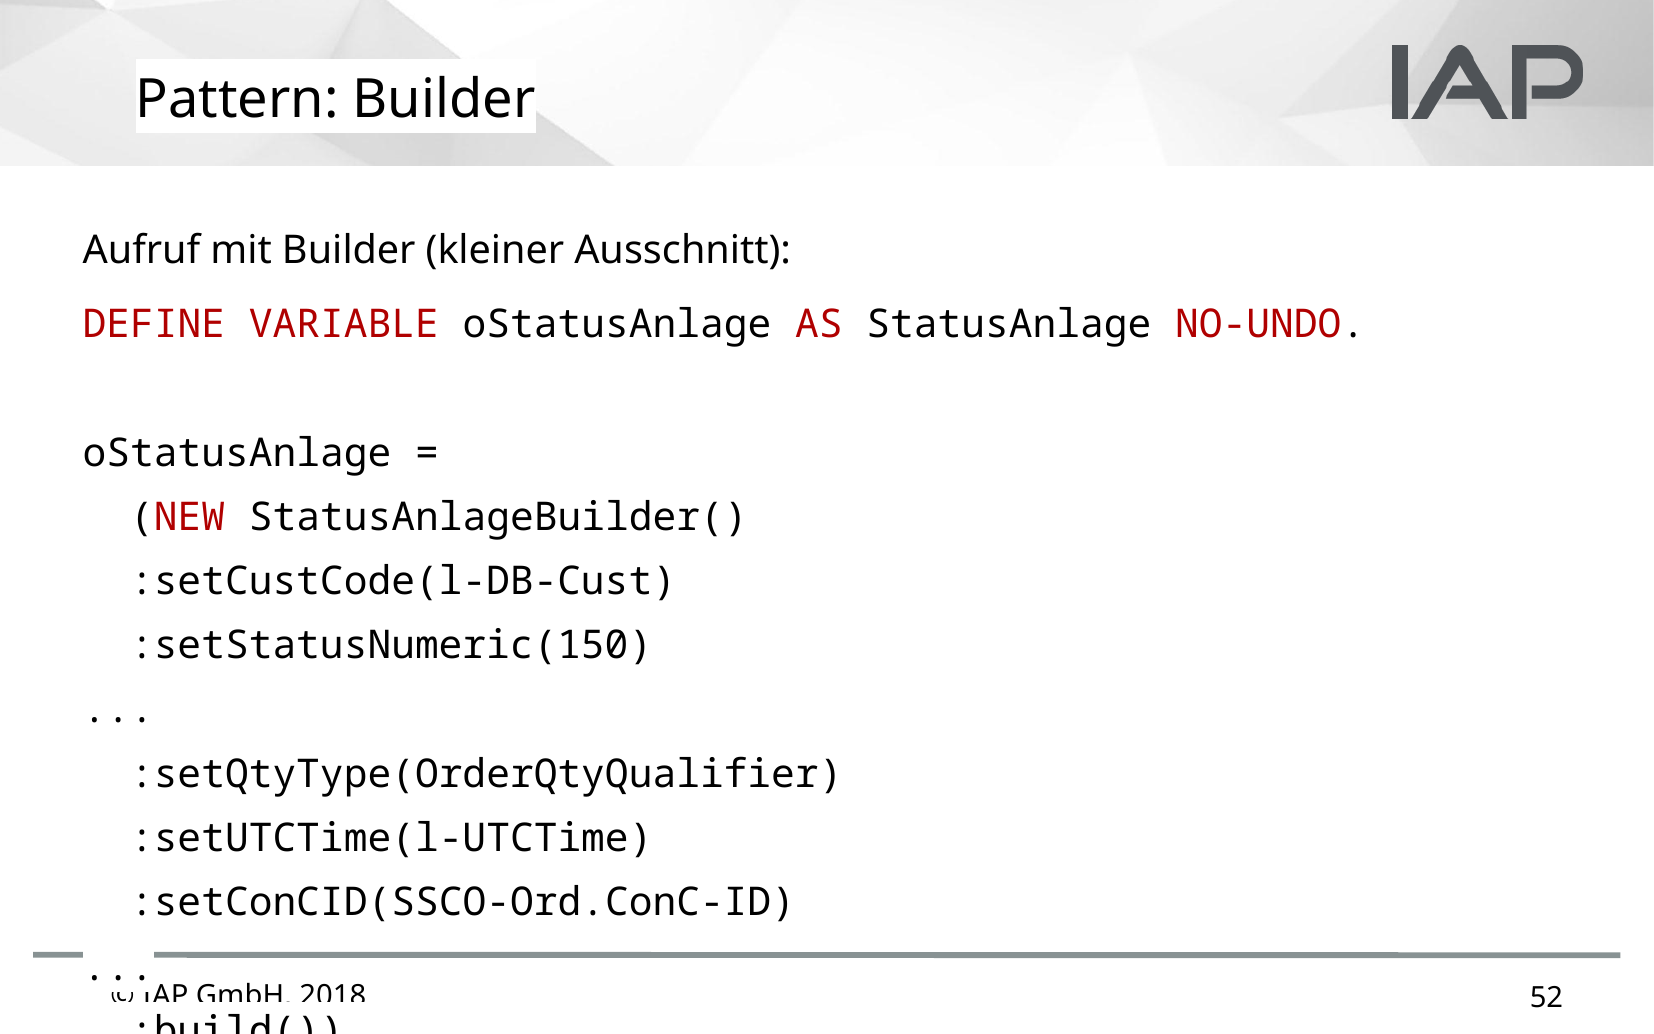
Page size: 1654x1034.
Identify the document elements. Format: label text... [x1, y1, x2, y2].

title Pattern: Builder [135, 41, 1264, 152]
list DEFINE VARIABLE oStatusAnlage AS StatusAnlage NO-UNDO. oStatusAnlage = (NEW StatusAnlageBuilder() :setCustCode(l-DB-Cust) :setStatusNumeric(150) ... :setQtyType(OrderQtyQualifier) :setUTCTime(l-UTCTime) :setConCID(SSCO-Ord.ConC-ID) ... :build()). [82, 295, 1571, 922]
picture [0, 0, 1654, 166]
list Aufruf mit Builder (kleiner Ausschnitt): [82, 221, 1571, 295]
